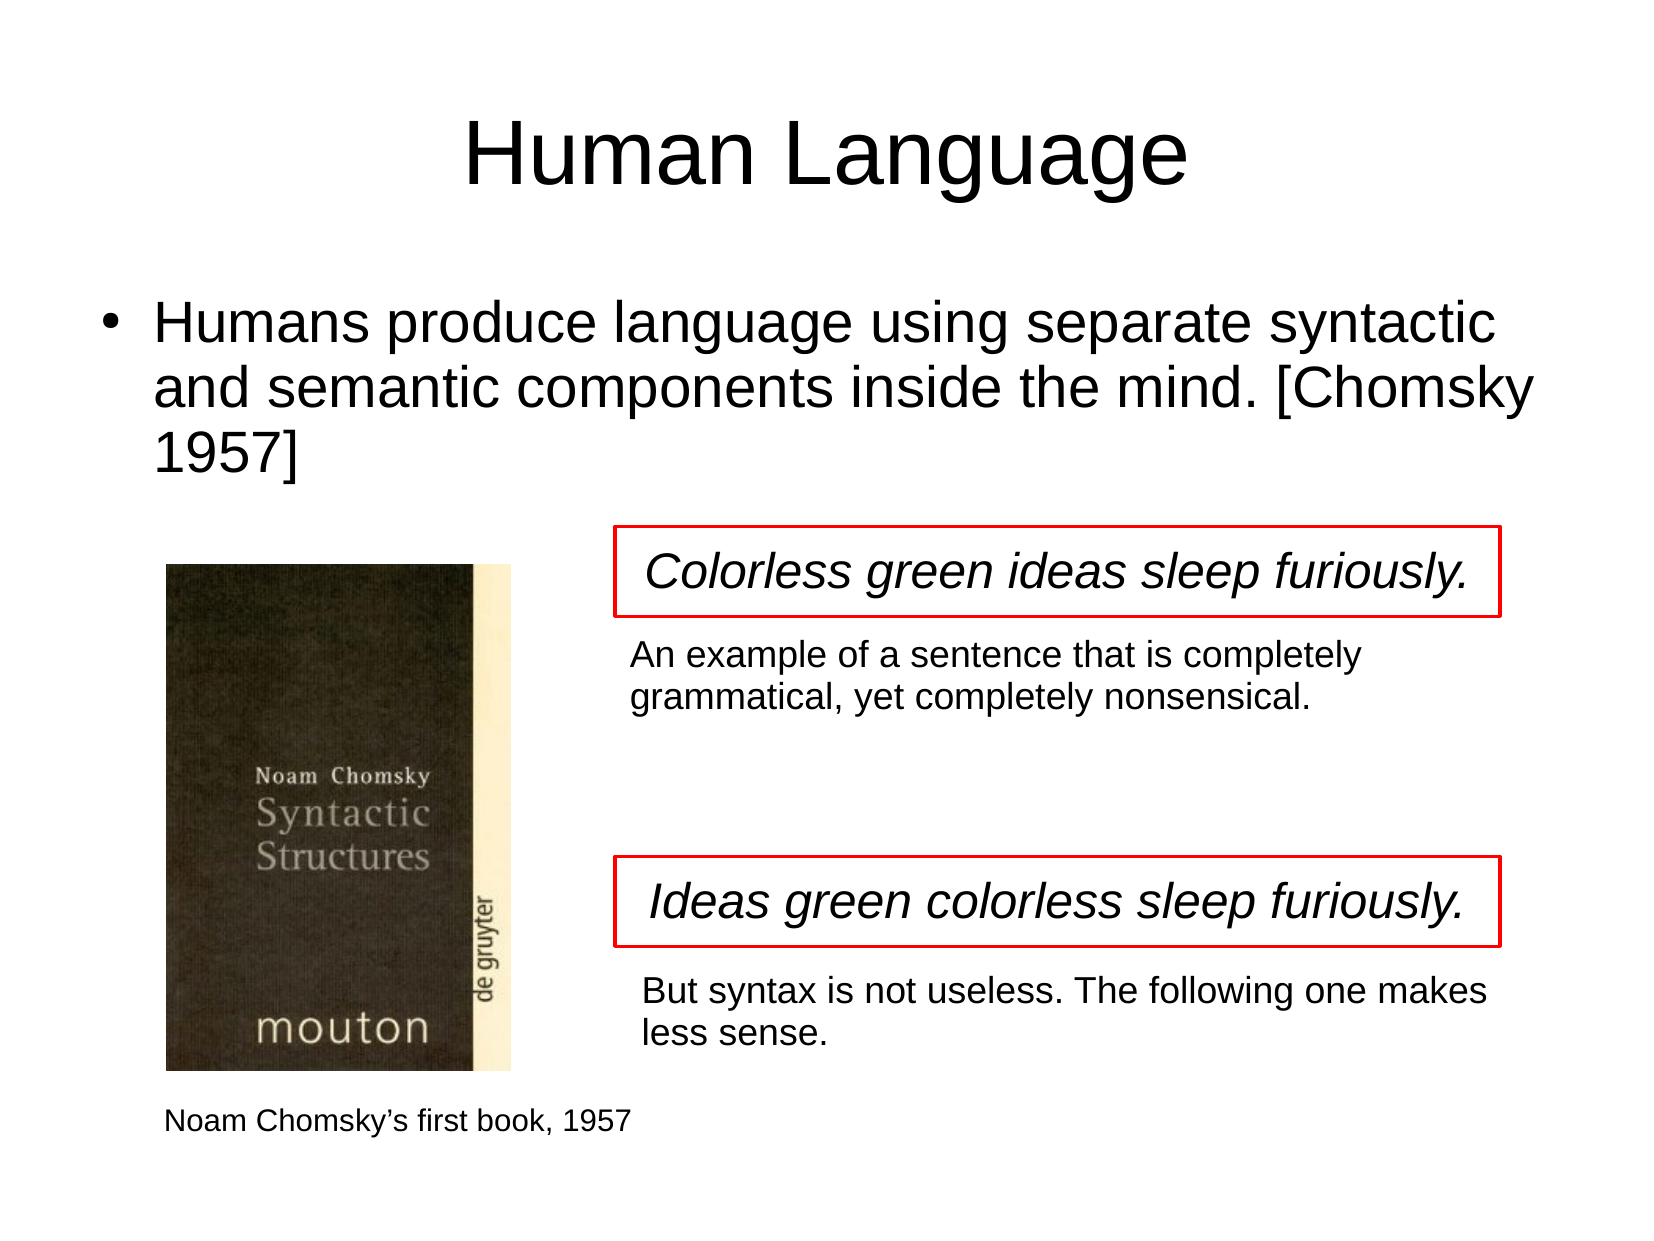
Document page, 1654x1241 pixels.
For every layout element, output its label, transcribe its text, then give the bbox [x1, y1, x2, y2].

text_box An example of a sentence that is completely grammatical, yet completely nonsensical. [615, 625, 1501, 746]
text_box Noam Chomsky’s first book, 1957 [149, 1095, 750, 1146]
text_box But syntax is not useless. The following one makes less sense. [626, 961, 1546, 1061]
text_box Ideas green colorless sleep furiously. [615, 856, 1501, 947]
picture [166, 564, 511, 1071]
list Humans produce language using separate syntactic and semantic components inside the mind. [Chomsky 1957] [82, 290, 1538, 1010]
title Human Language [82, 49, 1571, 257]
text_box Colorless green ideas sleep furiously. [615, 526, 1501, 617]
